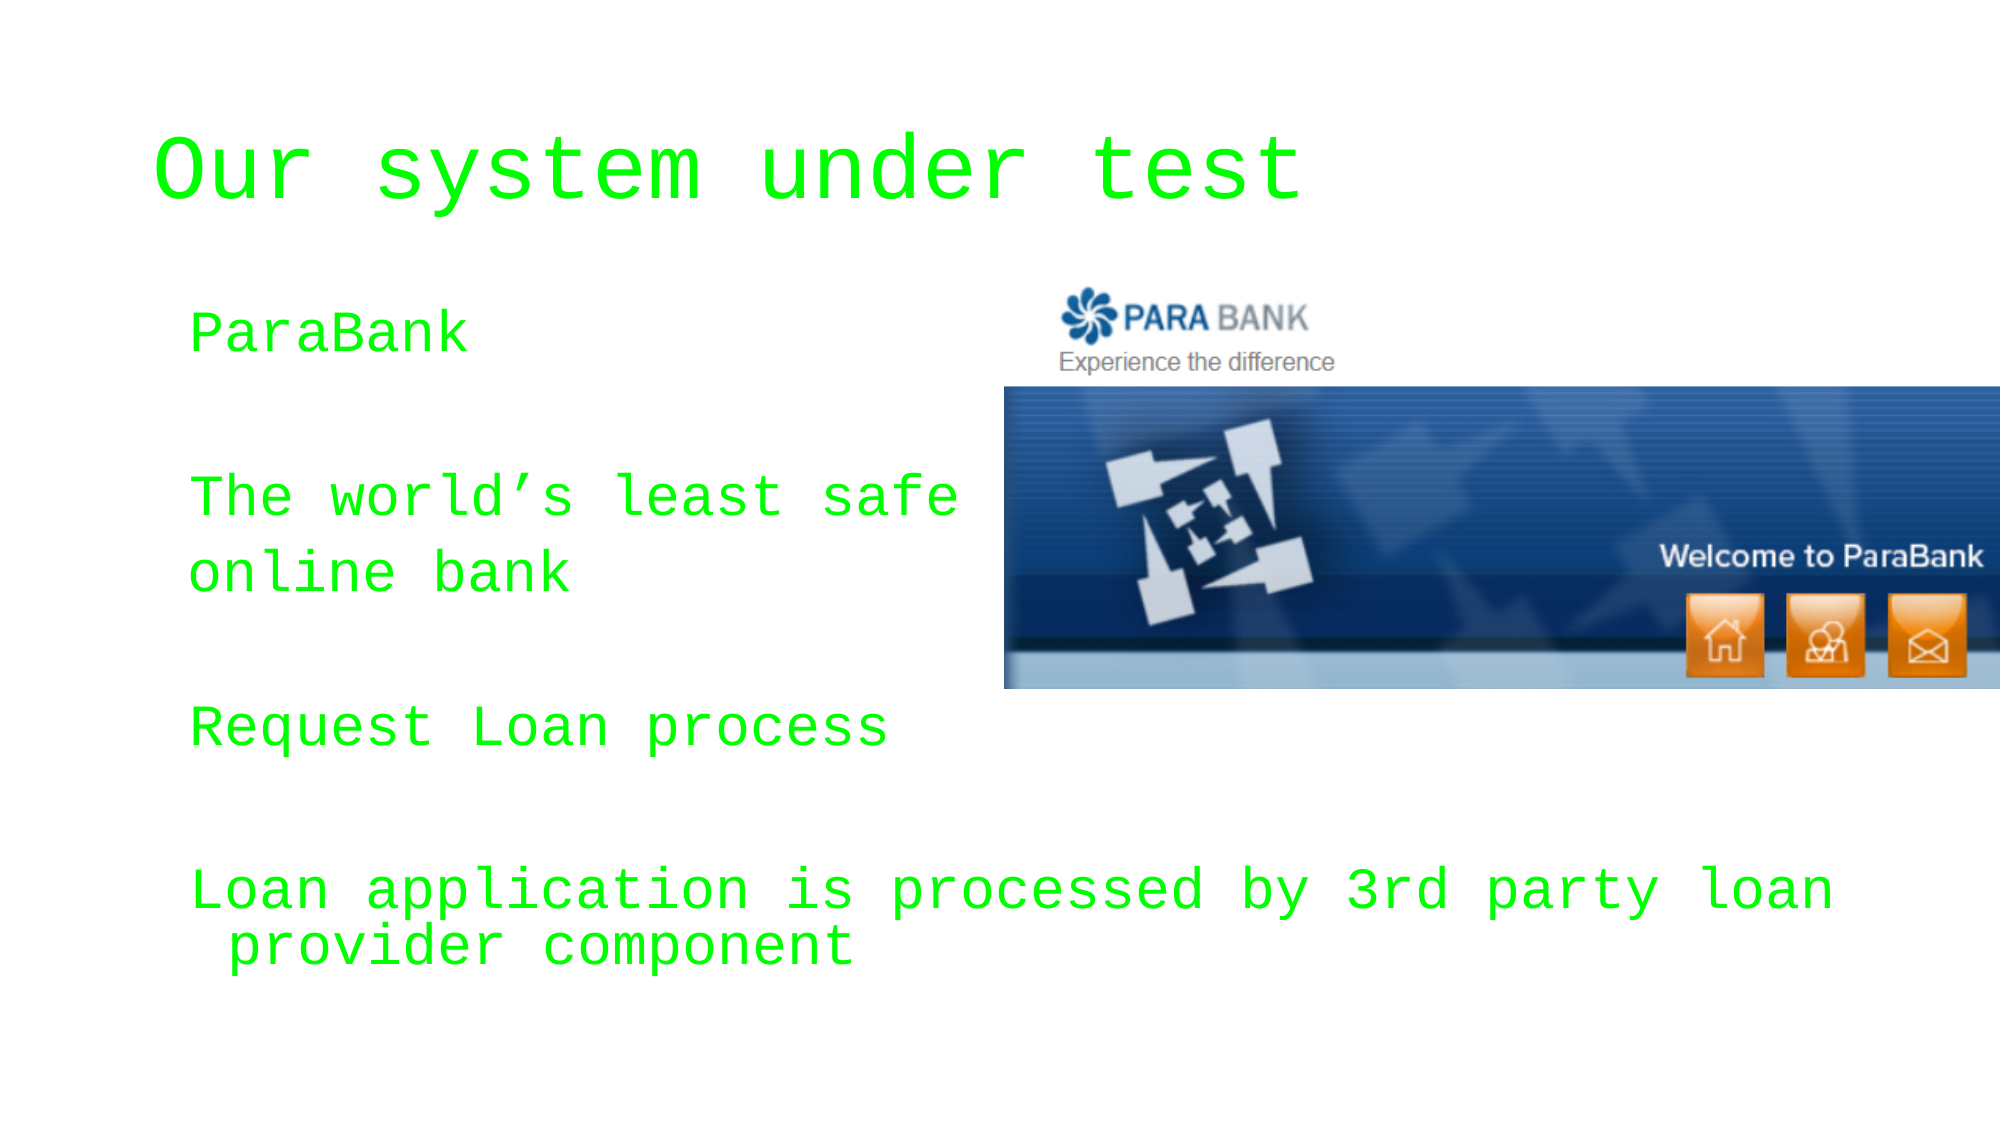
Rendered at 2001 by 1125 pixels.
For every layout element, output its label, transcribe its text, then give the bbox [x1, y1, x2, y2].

picture [1004, 277, 2000, 689]
title Our system under test [137, 59, 1863, 278]
list ParaBank The world’s least safe online bank Request Loan process Loan application is processed by 3rd party loan provider component [137, 299, 1863, 1014]
